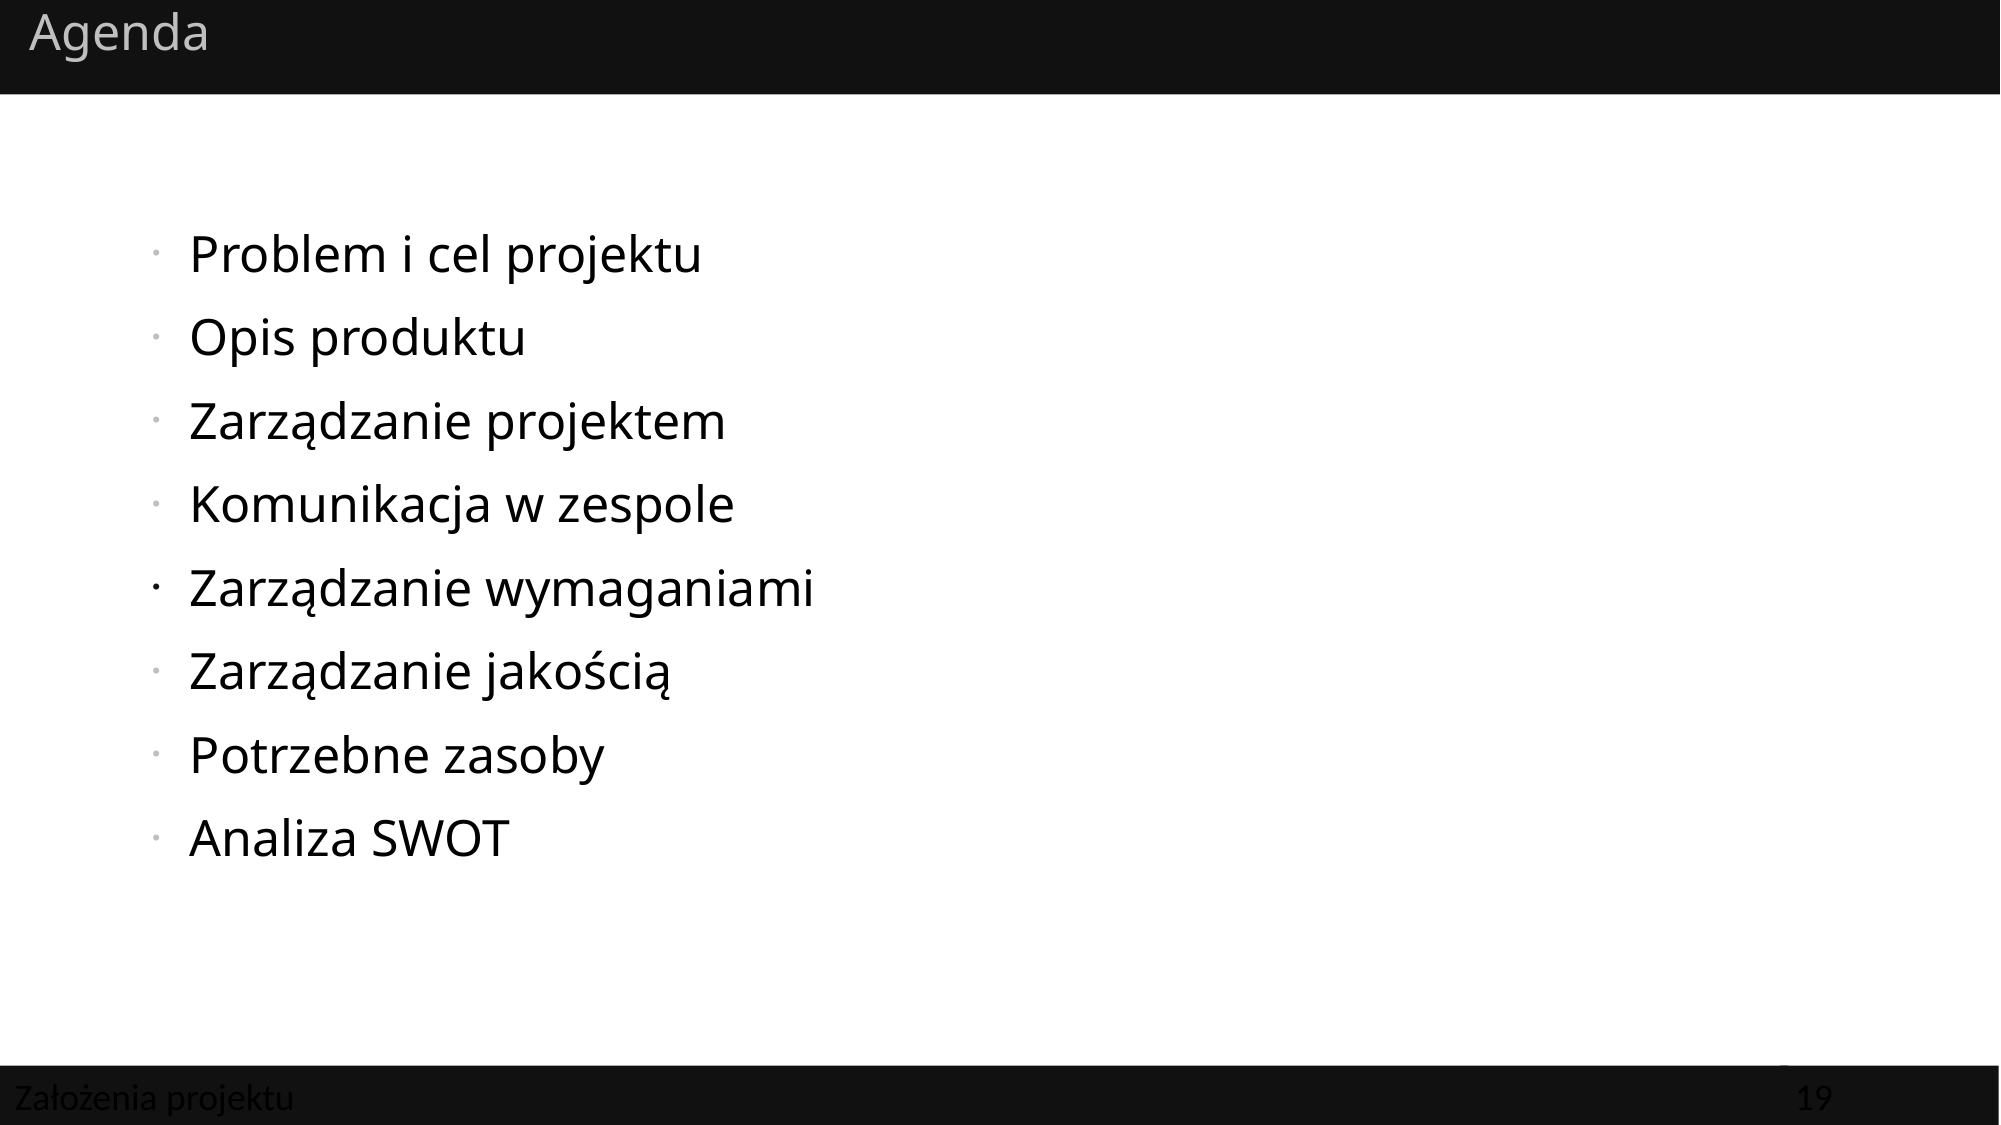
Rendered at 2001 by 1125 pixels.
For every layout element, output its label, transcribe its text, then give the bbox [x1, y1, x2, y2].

footer Założenia projektu [0, 1065, 1780, 1125]
slide_number <number> [1780, 1065, 1999, 1125]
list Problem i cel projektu Opis produktu Zarządzanie projektem Komunikacja w zespole Zarządzanie wymaganiami Zarządzanie jakością Potrzebne zasoby Analiza SWOT [137, 221, 1167, 925]
title Agenda [0, 0, 2000, 95]
